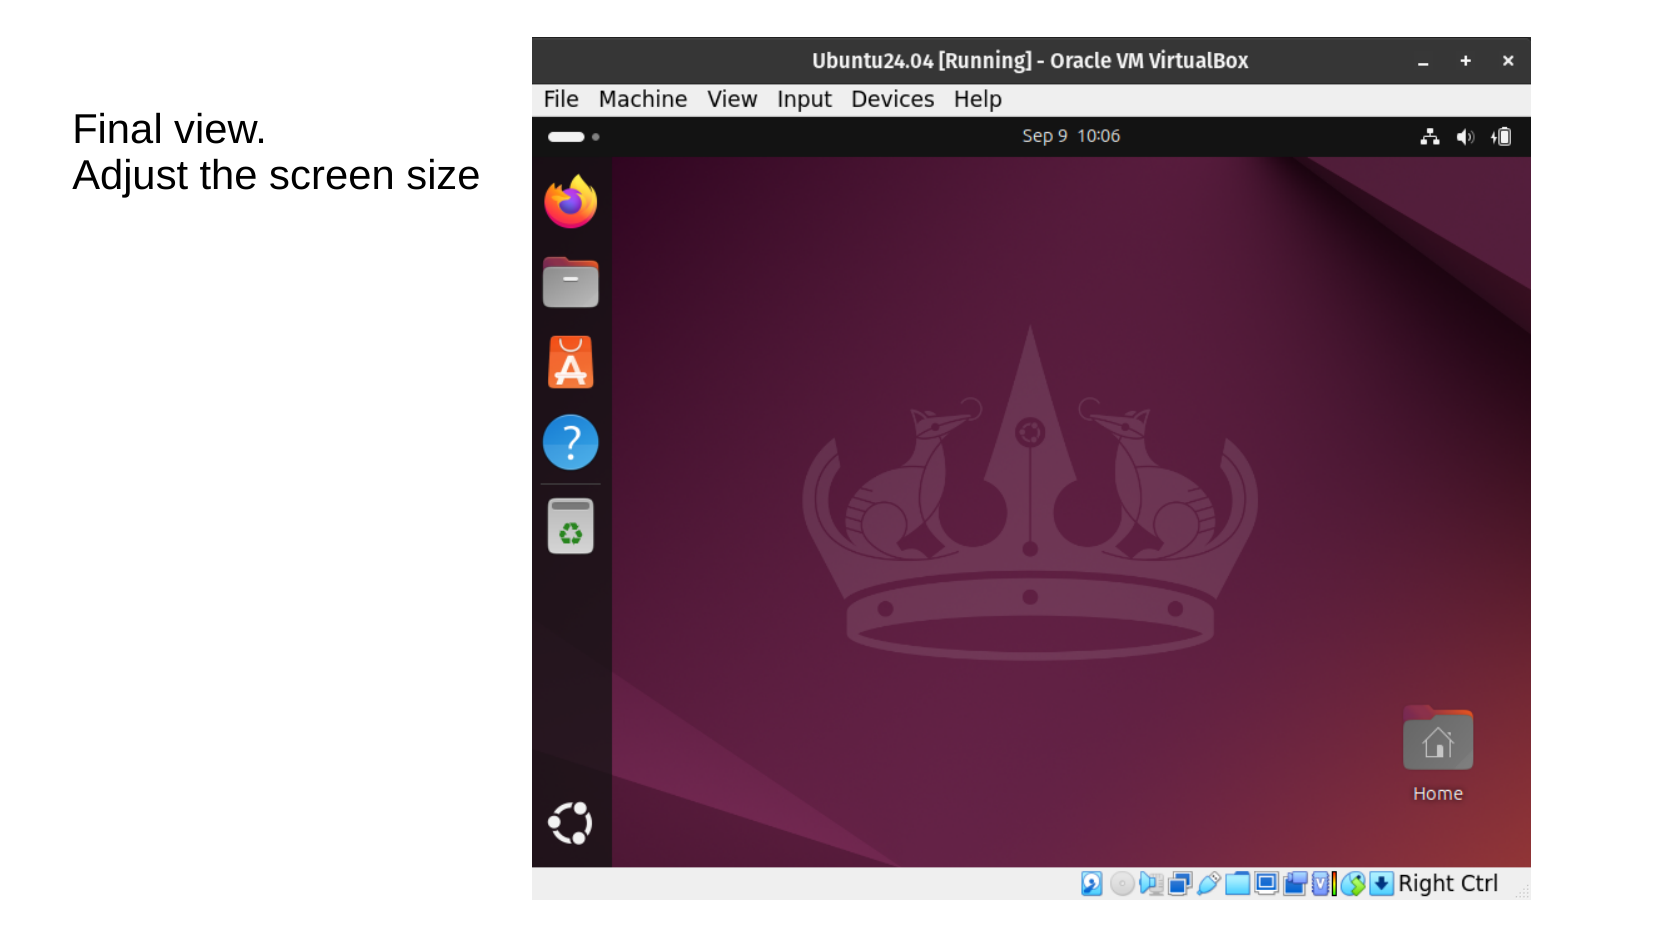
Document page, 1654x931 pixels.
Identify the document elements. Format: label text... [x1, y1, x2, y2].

text_box Final view. Adjust the screen size [57, 98, 541, 253]
picture [532, 37, 1531, 901]
